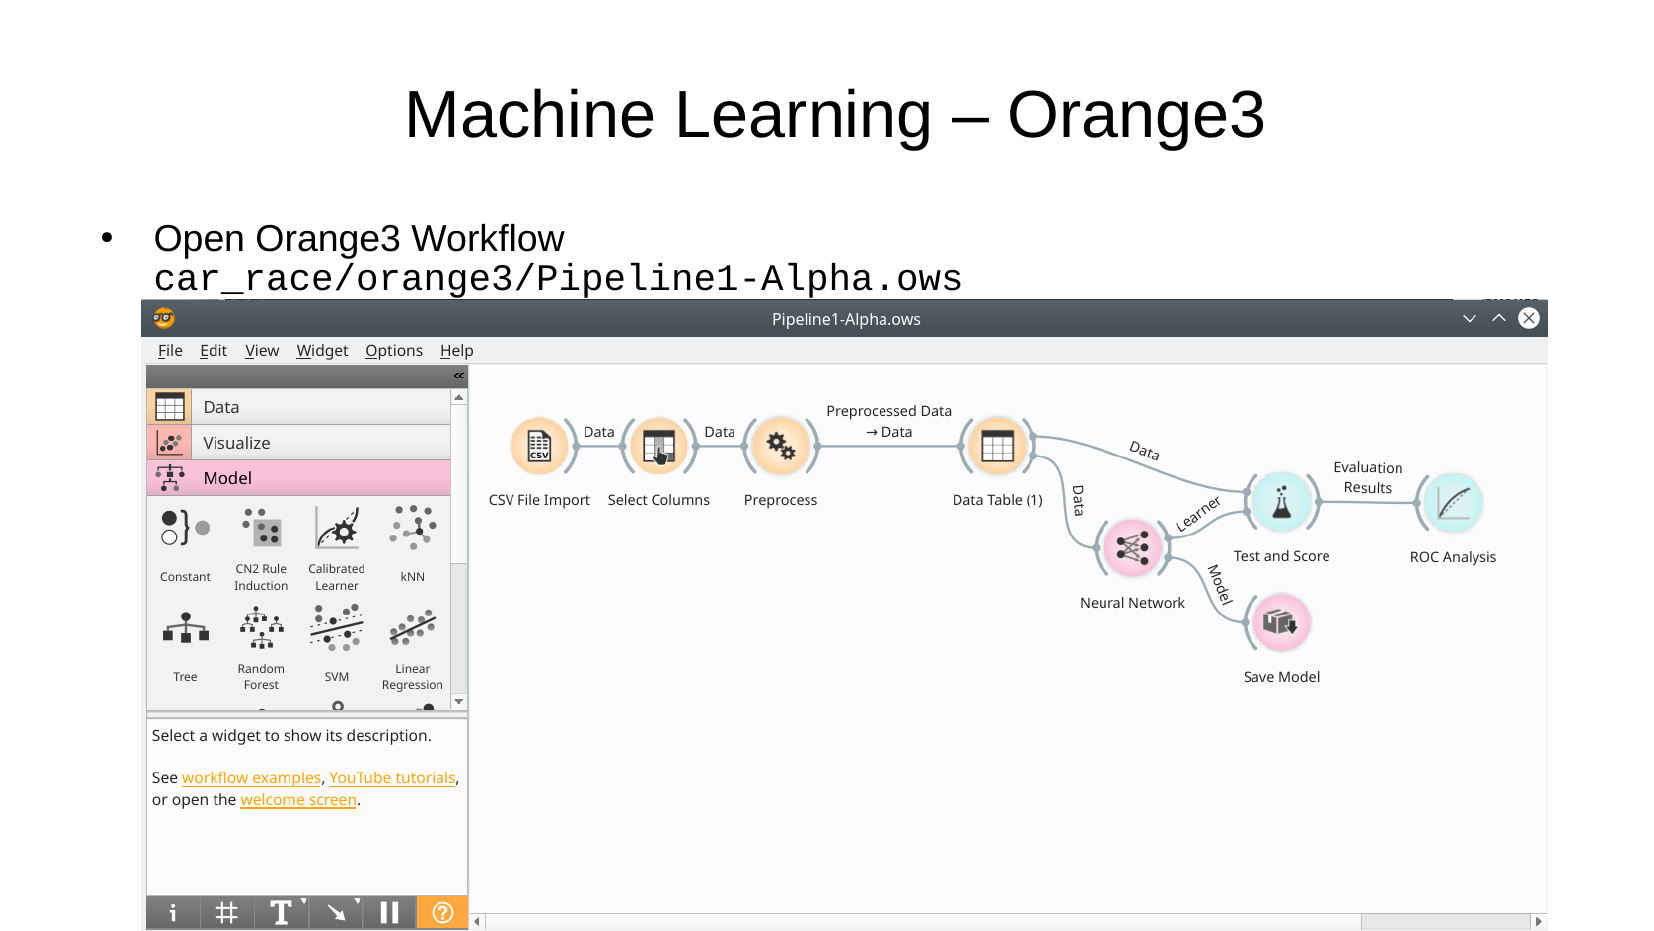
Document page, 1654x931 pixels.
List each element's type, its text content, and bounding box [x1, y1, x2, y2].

title Machine Learning – Orange3 [82, 37, 1571, 193]
picture [141, 299, 1548, 931]
list Open Orange3 Workflow car_race/orange3/Pipeline1-Alpha.ows [82, 217, 1571, 758]
